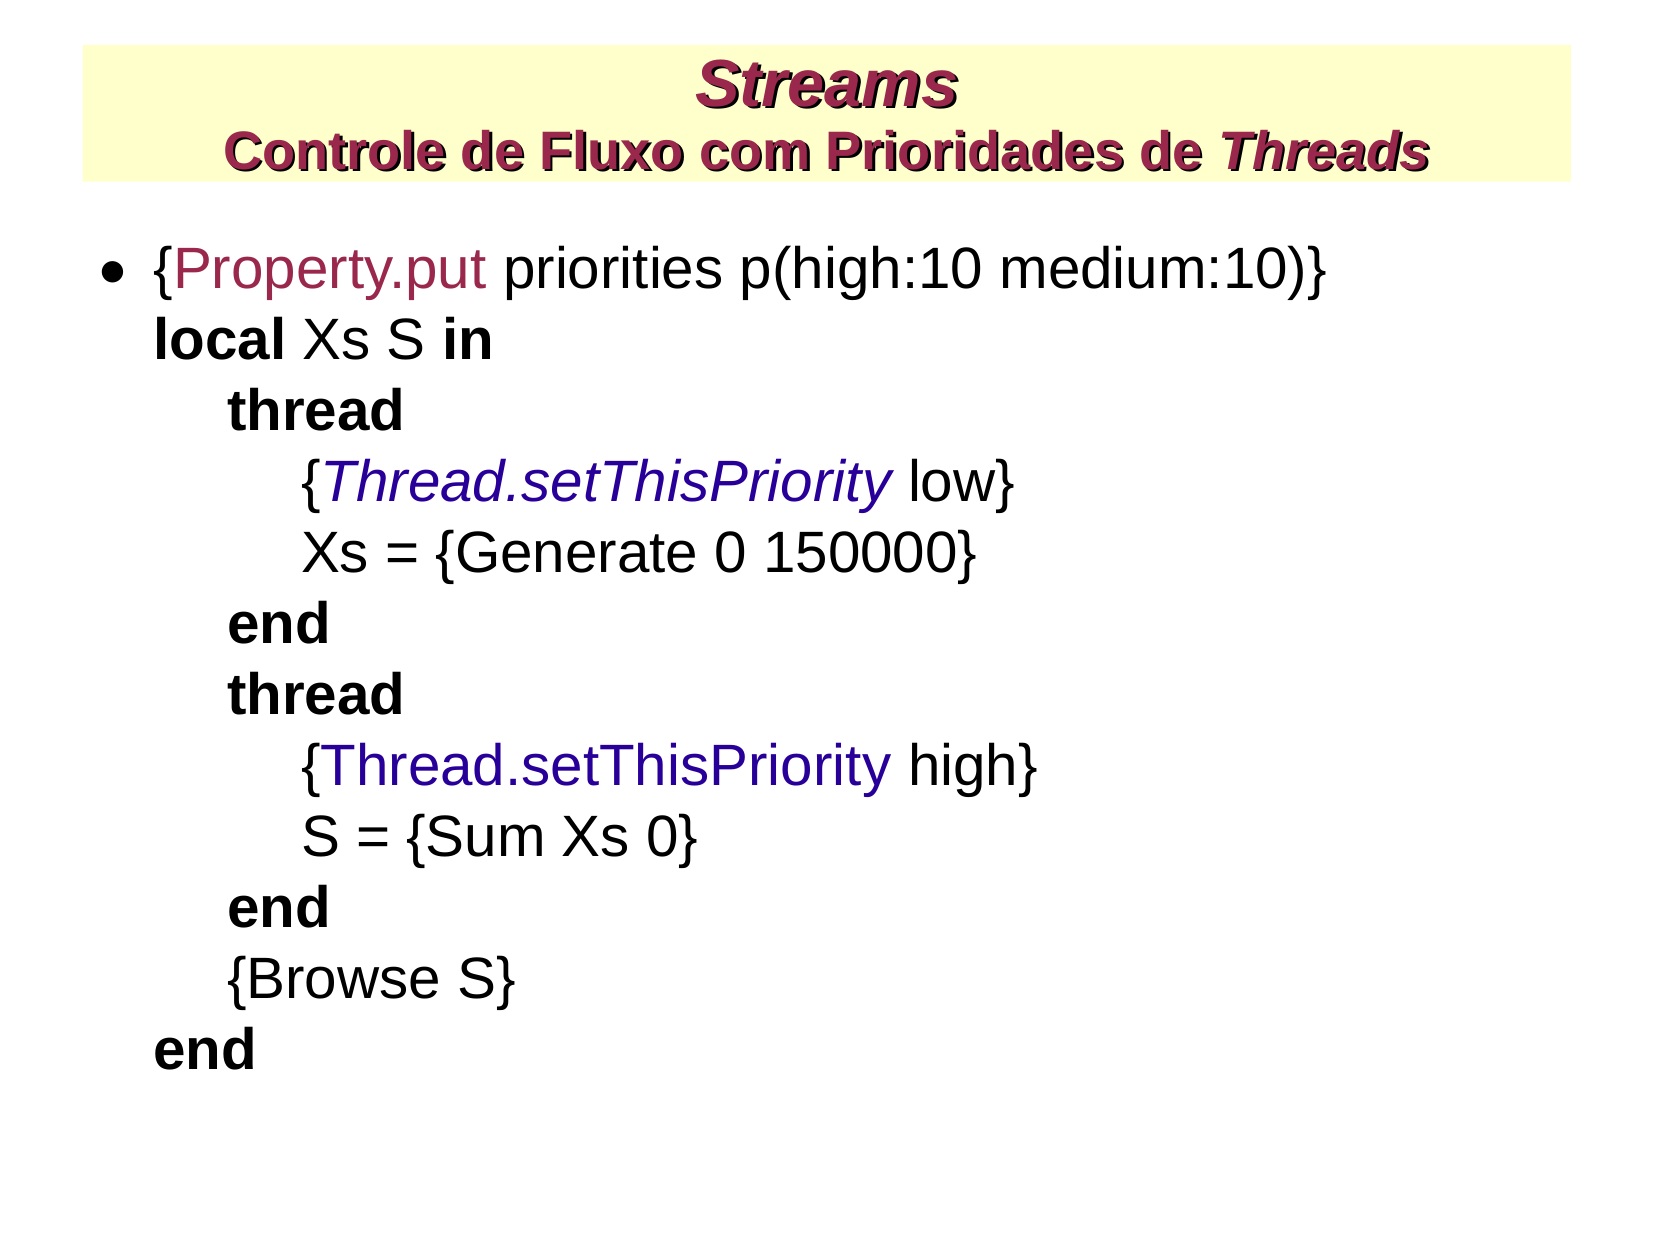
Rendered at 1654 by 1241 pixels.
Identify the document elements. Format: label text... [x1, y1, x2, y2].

list {Property.put priorities p(high:10 medium:10)} local Xs S in thread {Thread.setThisPriority low} Xs = {Generate 0 150000} end thread {Thread.setThisPriority high} S = {Sum Xs 0} end {Browse S} end [82, 236, 1571, 1167]
title Streams Controle de Fluxo com Prioridades de Threads [82, 44, 1571, 182]
